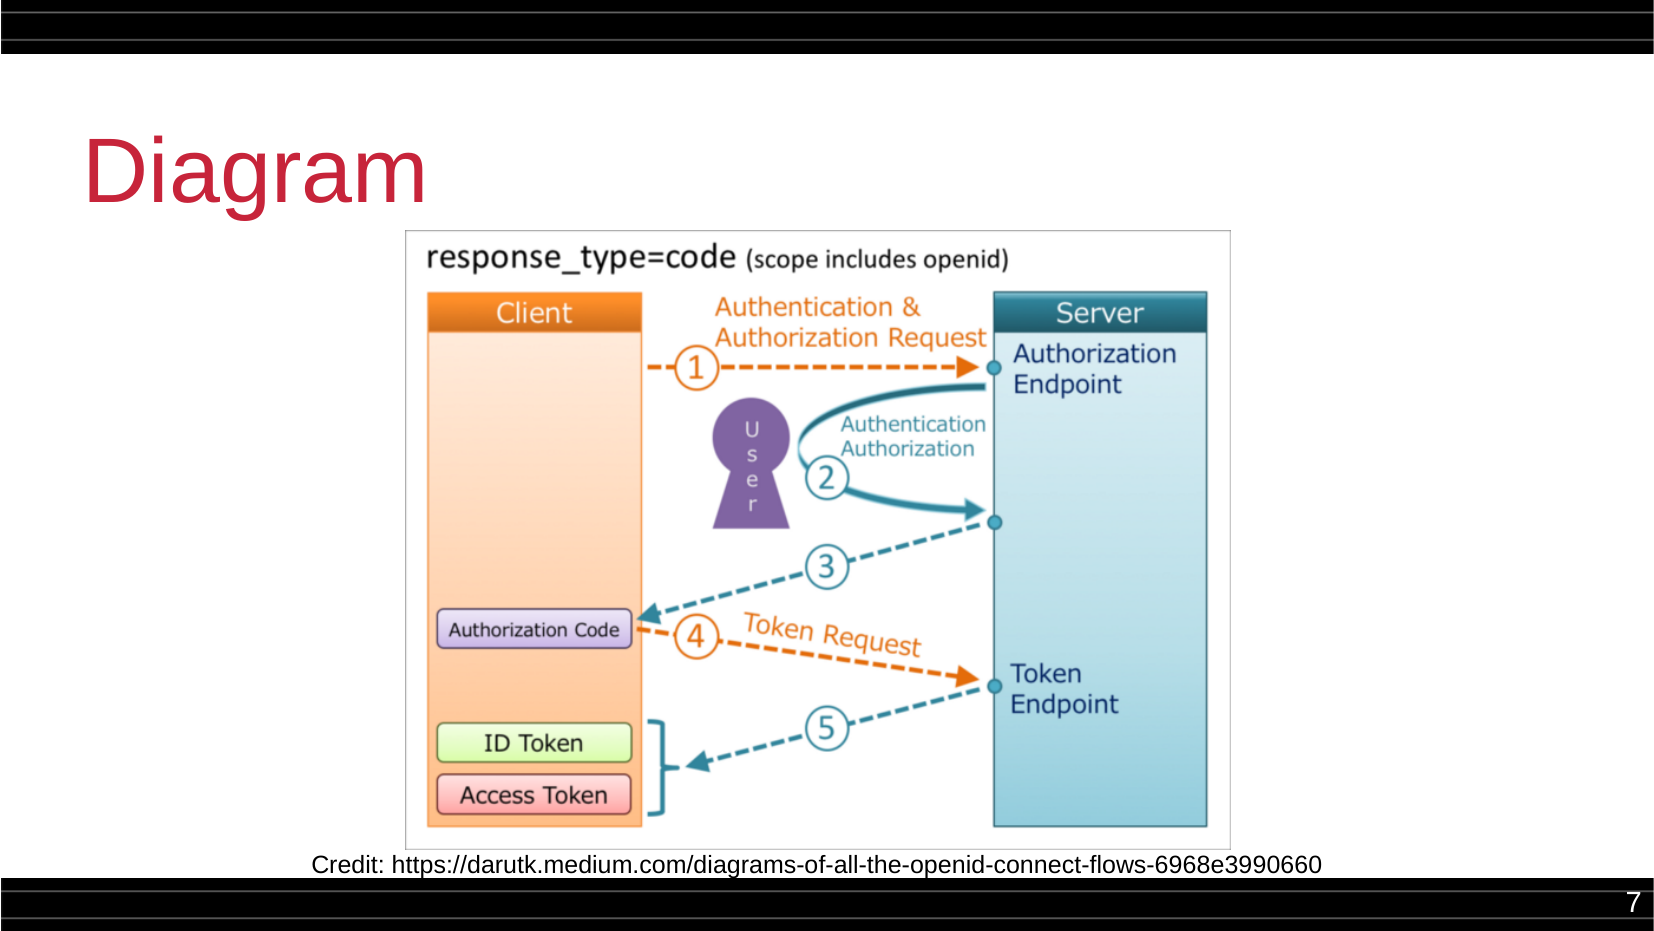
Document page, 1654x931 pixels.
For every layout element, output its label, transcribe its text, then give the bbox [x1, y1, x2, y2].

title Diagram [82, 92, 1571, 249]
picture [1, 0, 1654, 54]
picture [1, 878, 1654, 931]
picture [405, 230, 1231, 843]
text_box Credit: https://darutk.medium.com/diagrams-of-all-the-openid-connect-flows-6968e3990660 [296, 843, 1351, 887]
